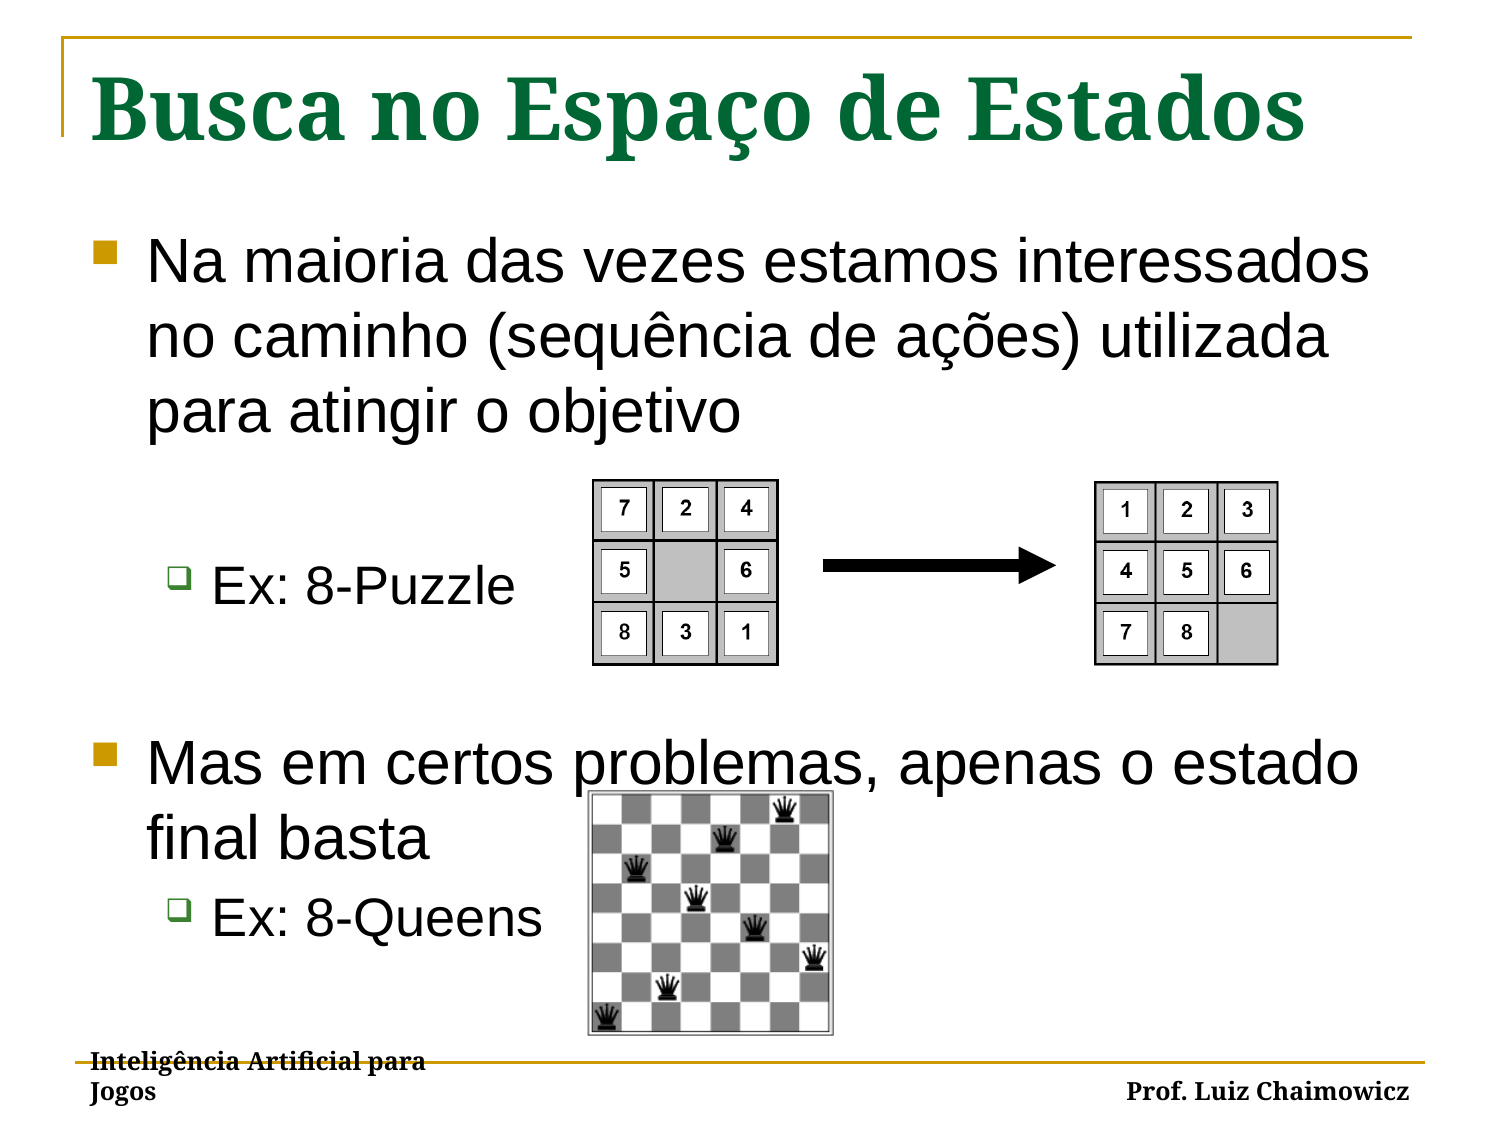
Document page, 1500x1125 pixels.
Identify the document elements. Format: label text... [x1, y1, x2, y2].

picture [1092, 479, 1279, 666]
picture [590, 477, 780, 667]
footer Inteligência Artificial para Jogos [75, 1074, 500, 1113]
picture [587, 790, 834, 1037]
list Na maioria das vezes estamos interessados no caminho (sequência de ações) utilizada para atingir o objetivo Ex: 8-Puzzle Mas em certos problemas, apenas o estado final basta Ex: 8-Queens [75, 212, 1425, 1038]
title Busca no Espaço de Estados [75, 45, 1425, 188]
